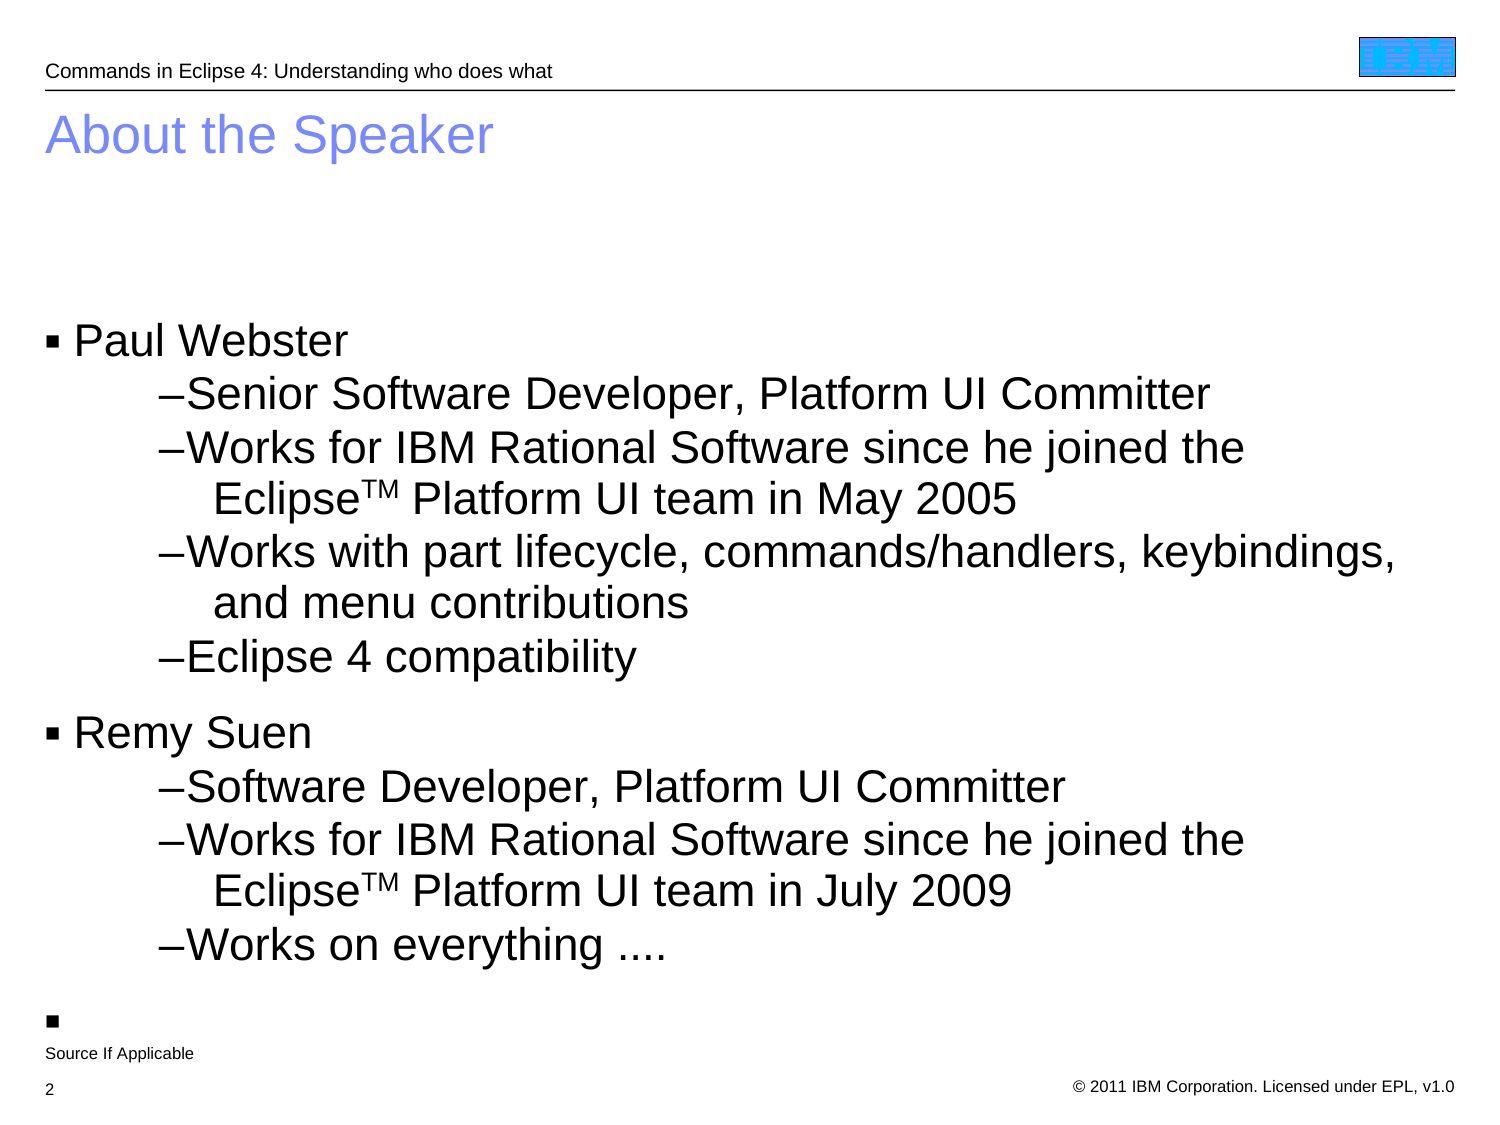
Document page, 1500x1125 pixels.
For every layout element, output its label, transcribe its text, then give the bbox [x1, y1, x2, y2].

text_box Source If Applicable [30, 1021, 1441, 1072]
title About the Speaker [30, 97, 1456, 218]
list Paul Webster Senior Software Developer, Platform UI Committer Works for IBM Rational Software since he joined the EclipseTM Platform UI team in May 2005 Works with part lifecycle, commands/handlers, keybindings, and menu contributions Eclipse 4 compatibility Remy Suen Software Developer, Platform UI Committer Works for IBM Rational Software since he joined the EclipseTM Platform UI team in July 2009 Works on everything .... [30, 307, 1456, 1061]
text_box Commands in Eclipse 4: Understanding who does what [30, 37, 1306, 83]
